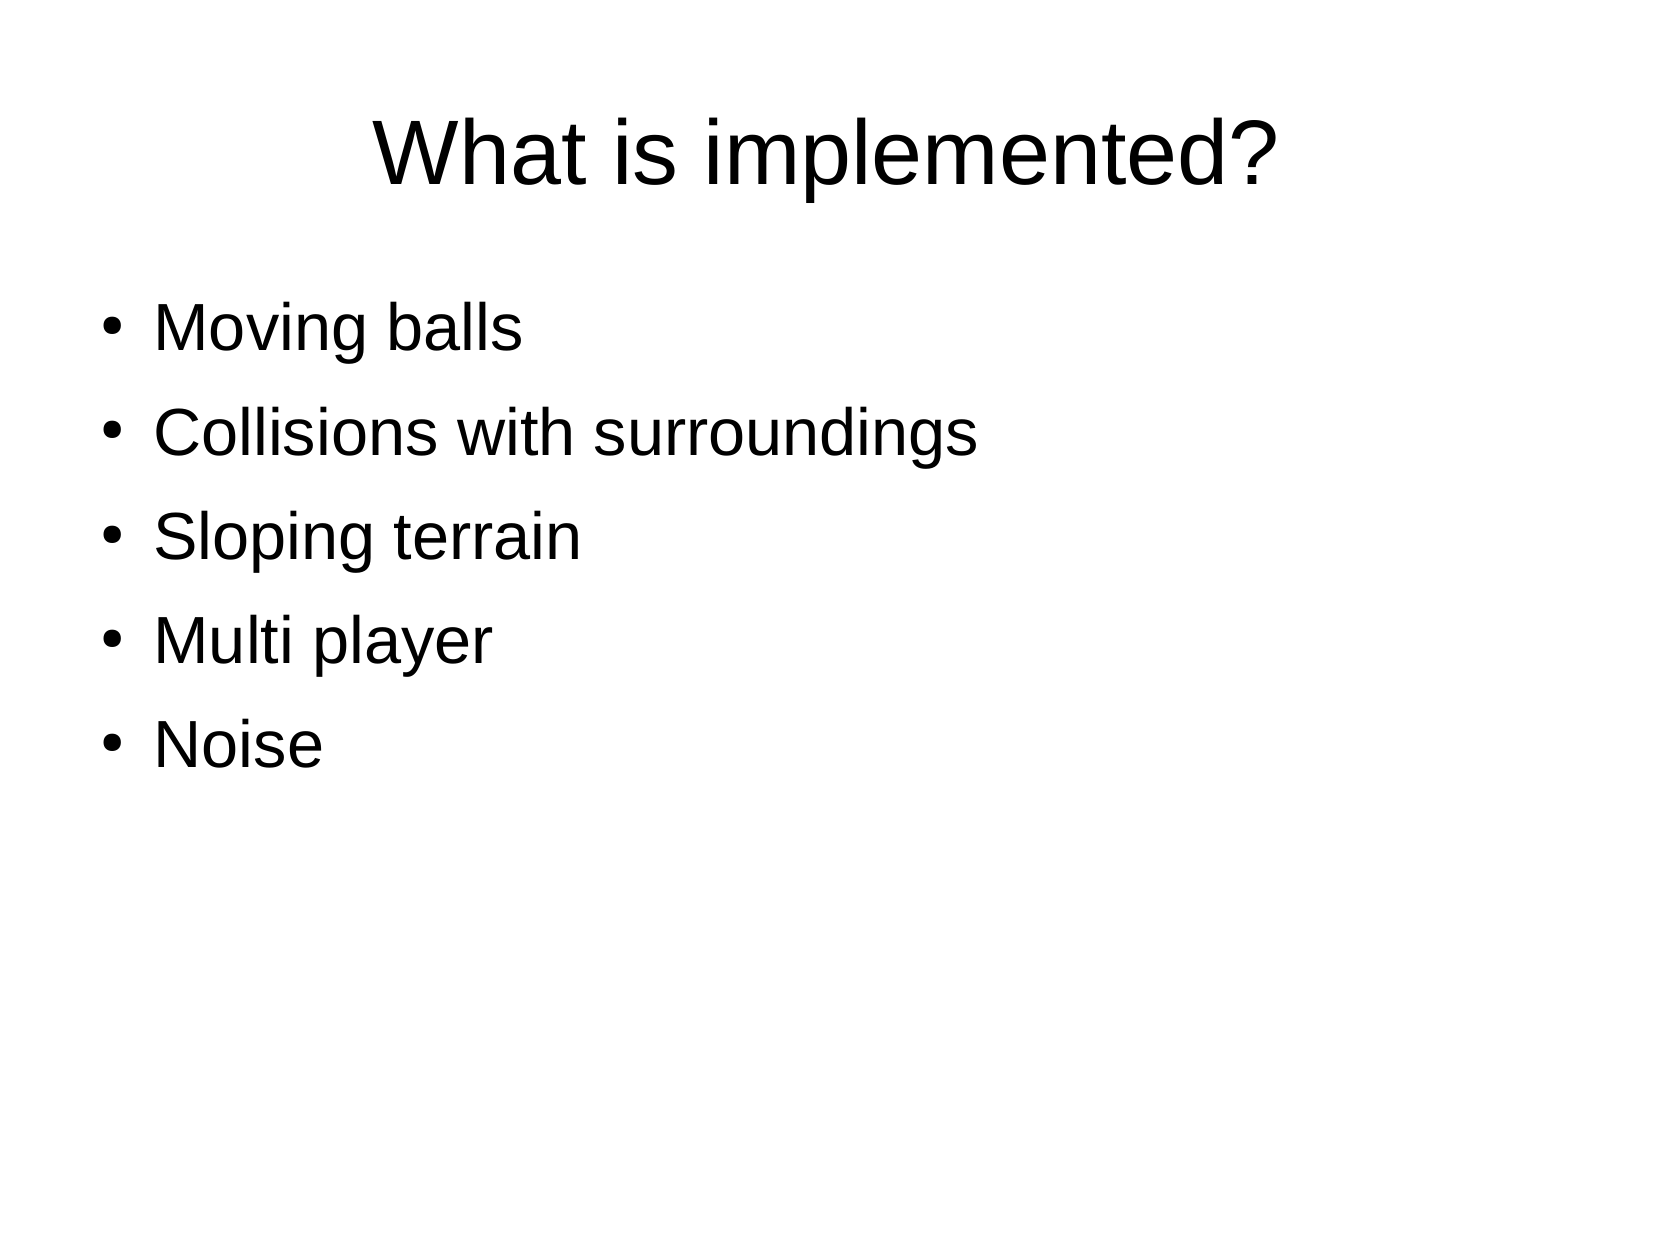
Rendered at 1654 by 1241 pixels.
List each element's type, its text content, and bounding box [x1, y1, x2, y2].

title What is implemented? [82, 49, 1571, 257]
list Moving balls Collisions with surroundings Sloping terrain Multi player Noise [82, 290, 1571, 1010]
